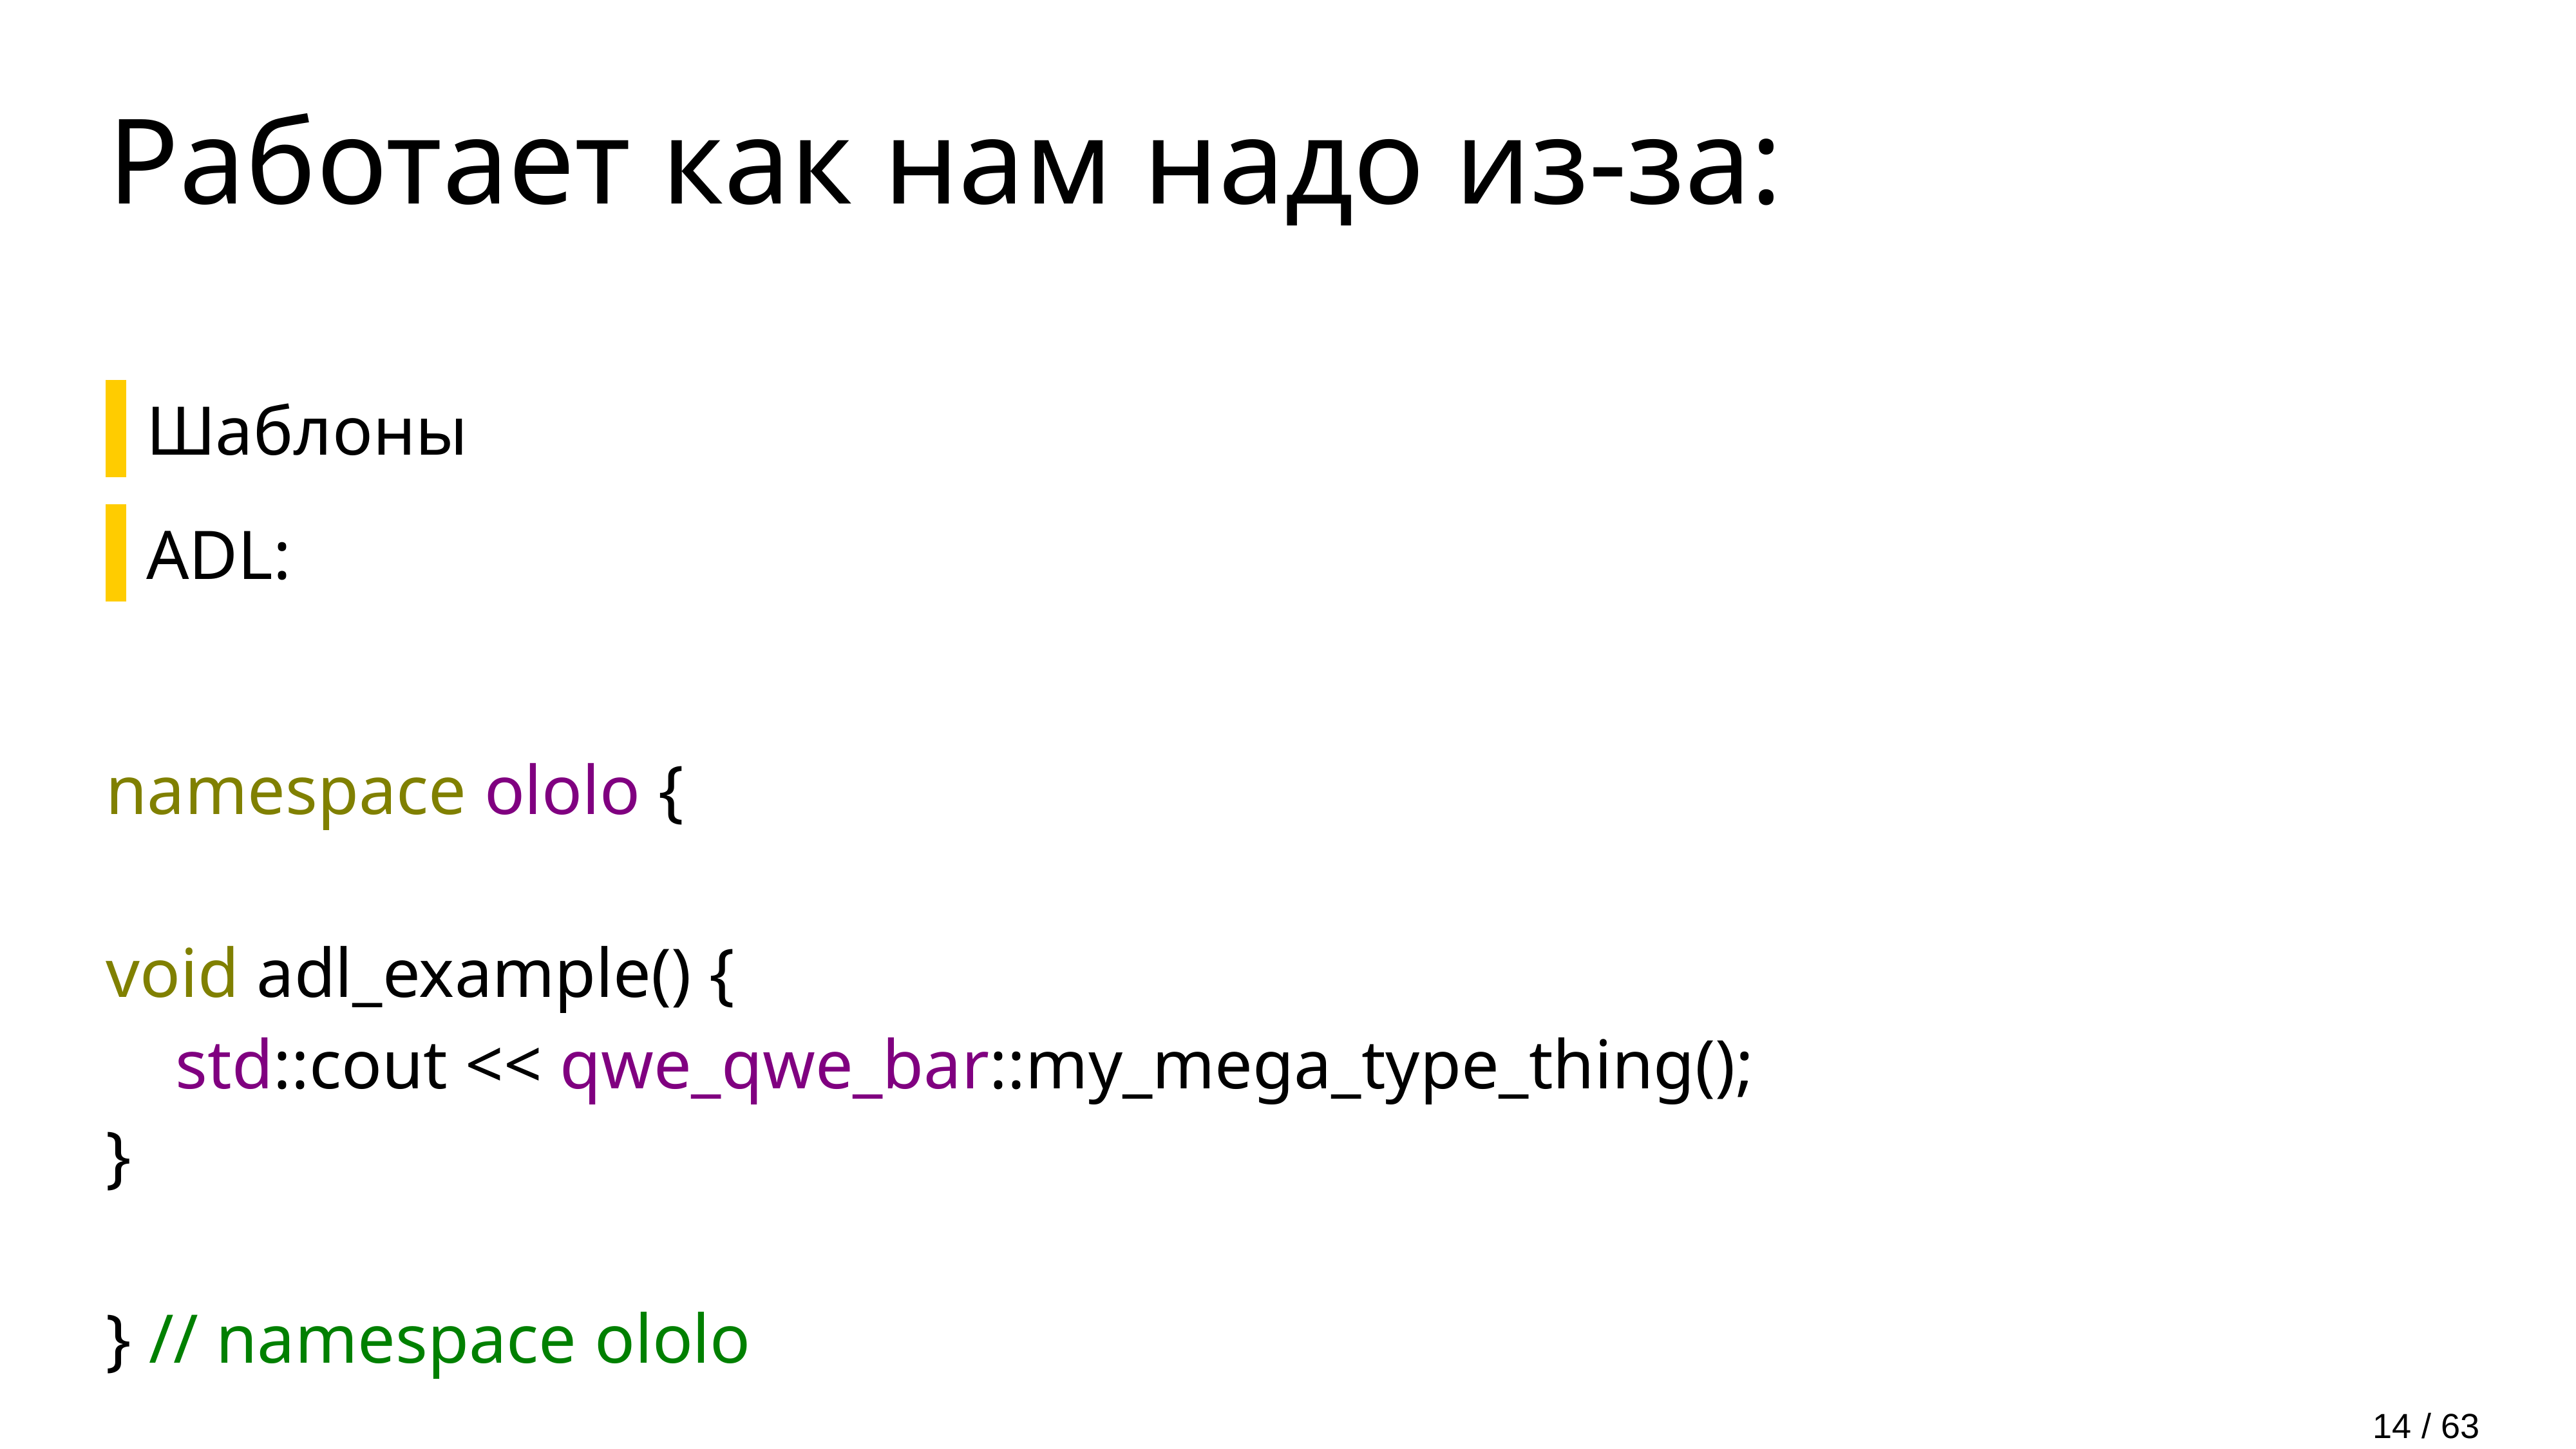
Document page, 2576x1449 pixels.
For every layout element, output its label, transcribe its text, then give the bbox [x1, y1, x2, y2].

text_box <number> / 63 [2363, 1402, 2576, 1449]
text_box Шаблоны ADL: namespace ololo { void adl_example() { std::cout << qwe_qwe_bar::my_mega_type_thing(); } } // namespace ololo [96, 364, 2512, 1419]
title Работает как нам надо из-за: [108, 80, 2468, 242]
